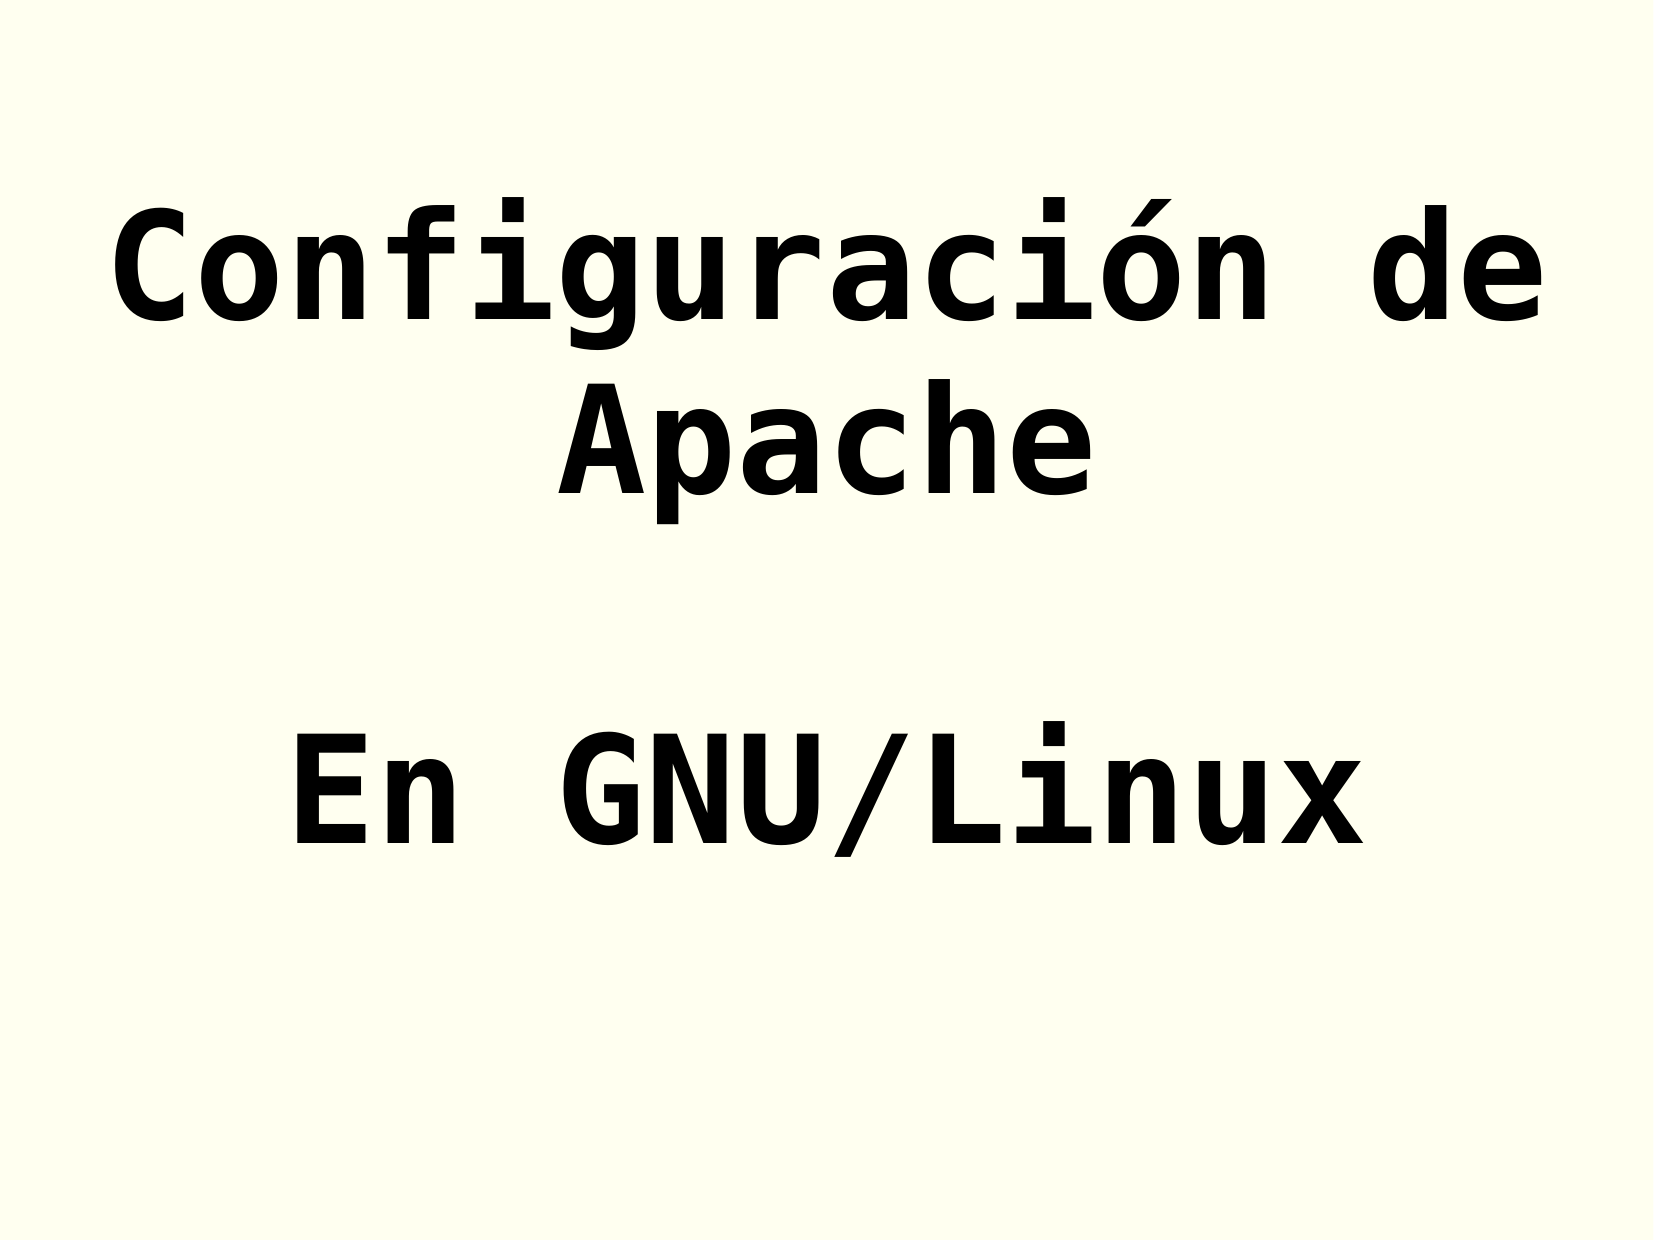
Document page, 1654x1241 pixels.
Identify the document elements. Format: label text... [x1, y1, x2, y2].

subtitle Configuración de Apache En GNU/Linux [82, 49, 1571, 1010]
